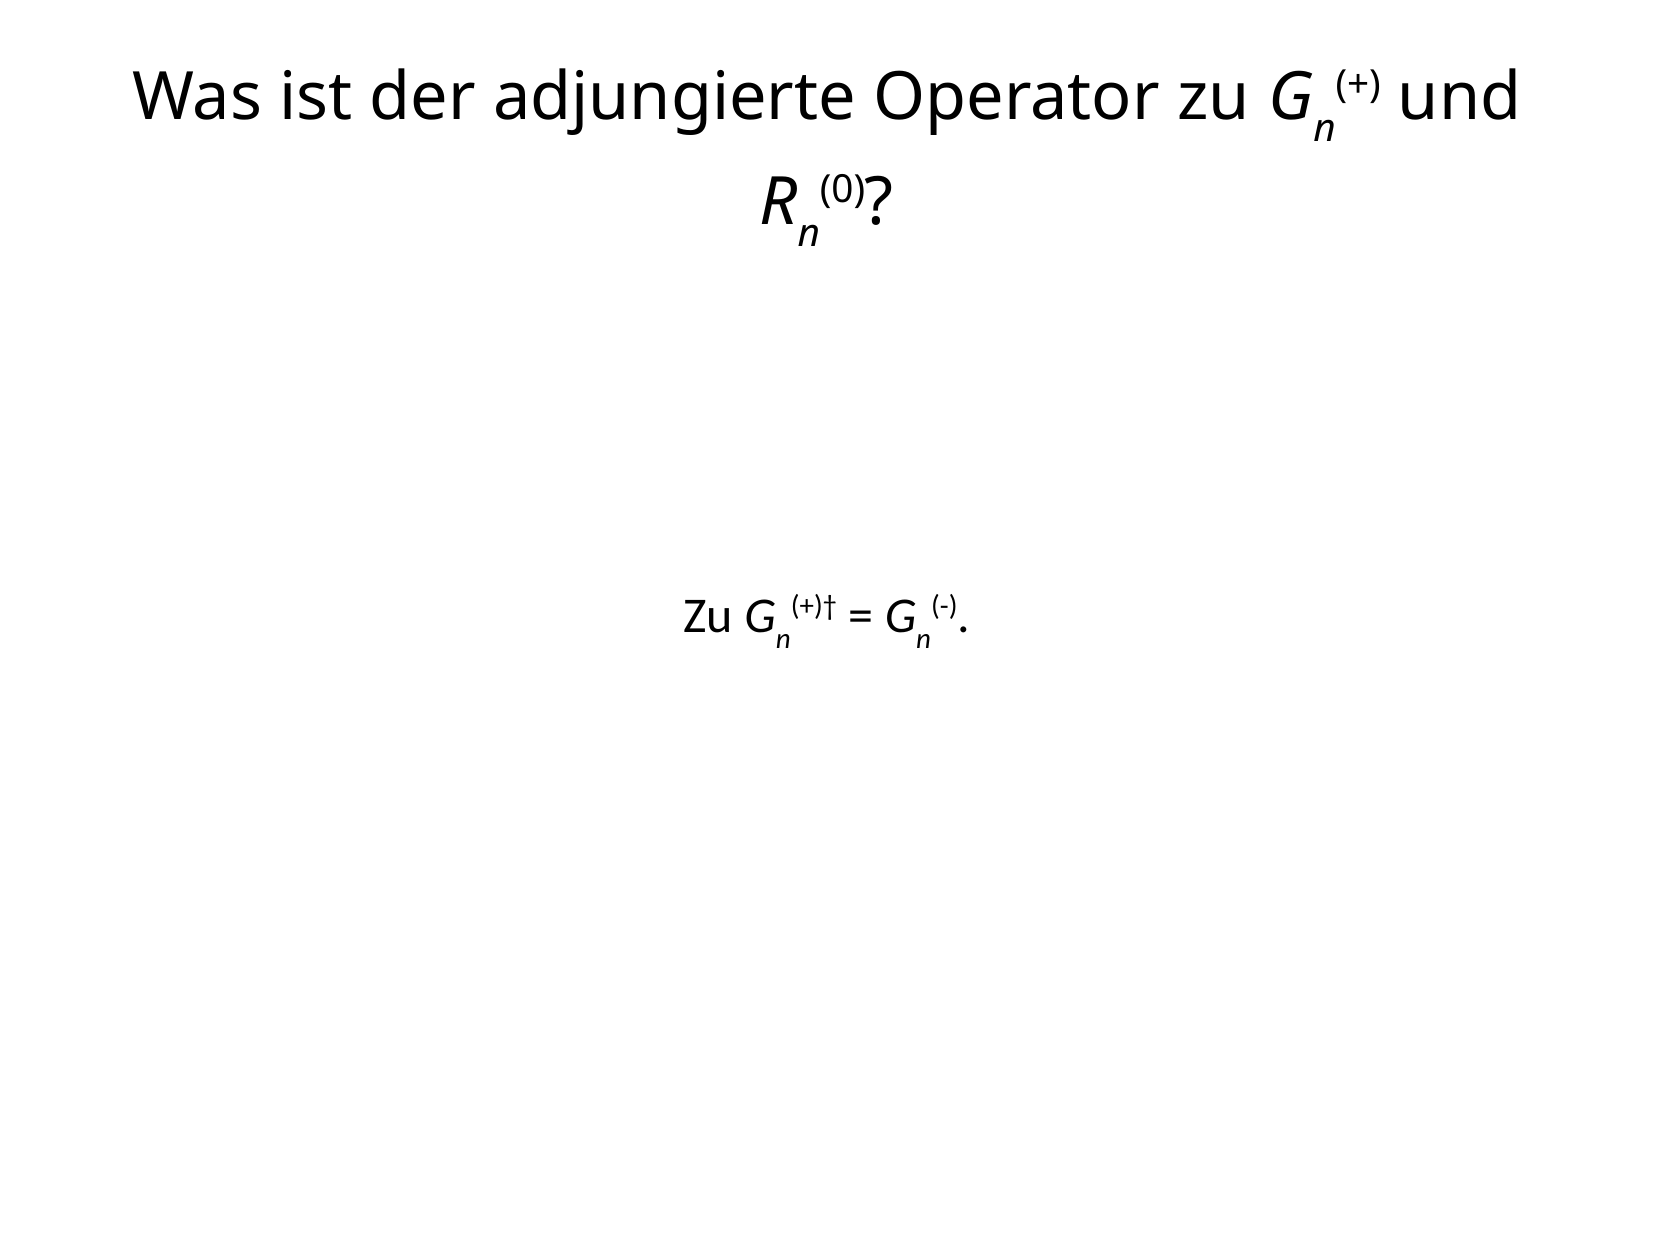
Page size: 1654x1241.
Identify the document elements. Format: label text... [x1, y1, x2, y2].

title Was ist der adjungierte Operator zu Gn(+) und Rn(0)? [82, 49, 1571, 257]
subtitle Zu Gn(+)† = Gn(-). [82, 290, 1571, 1010]
